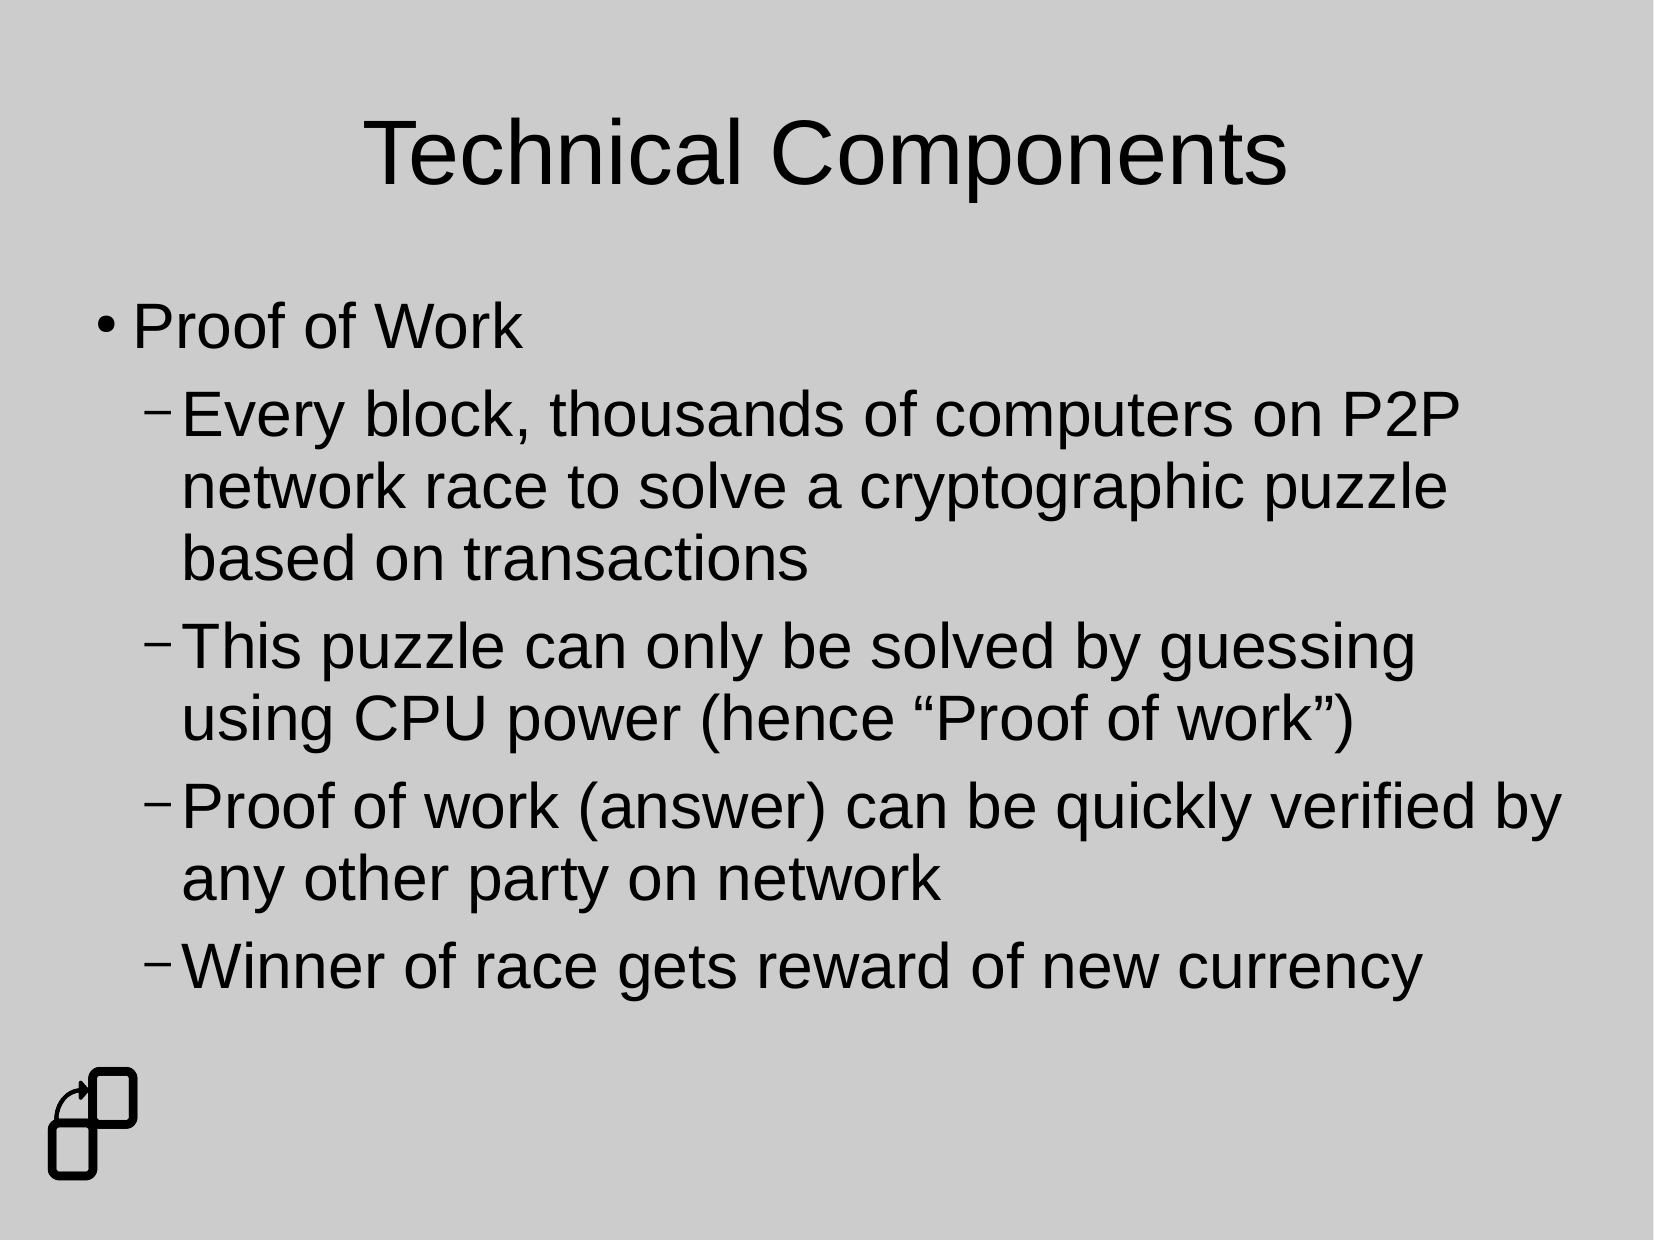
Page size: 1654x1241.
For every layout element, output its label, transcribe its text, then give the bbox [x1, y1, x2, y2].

list Proof of Work Every block, thousands of computers on P2P network race to solve a cryptographic puzzle based on transactions This puzzle can only be solved by guessing using CPU power (hence “Proof of work”) Proof of work (answer) can be quickly verified by any other party on network Winner of race gets reward of new currency [82, 290, 1571, 1010]
title Technical Components [82, 49, 1571, 257]
picture [30, 1062, 153, 1186]
